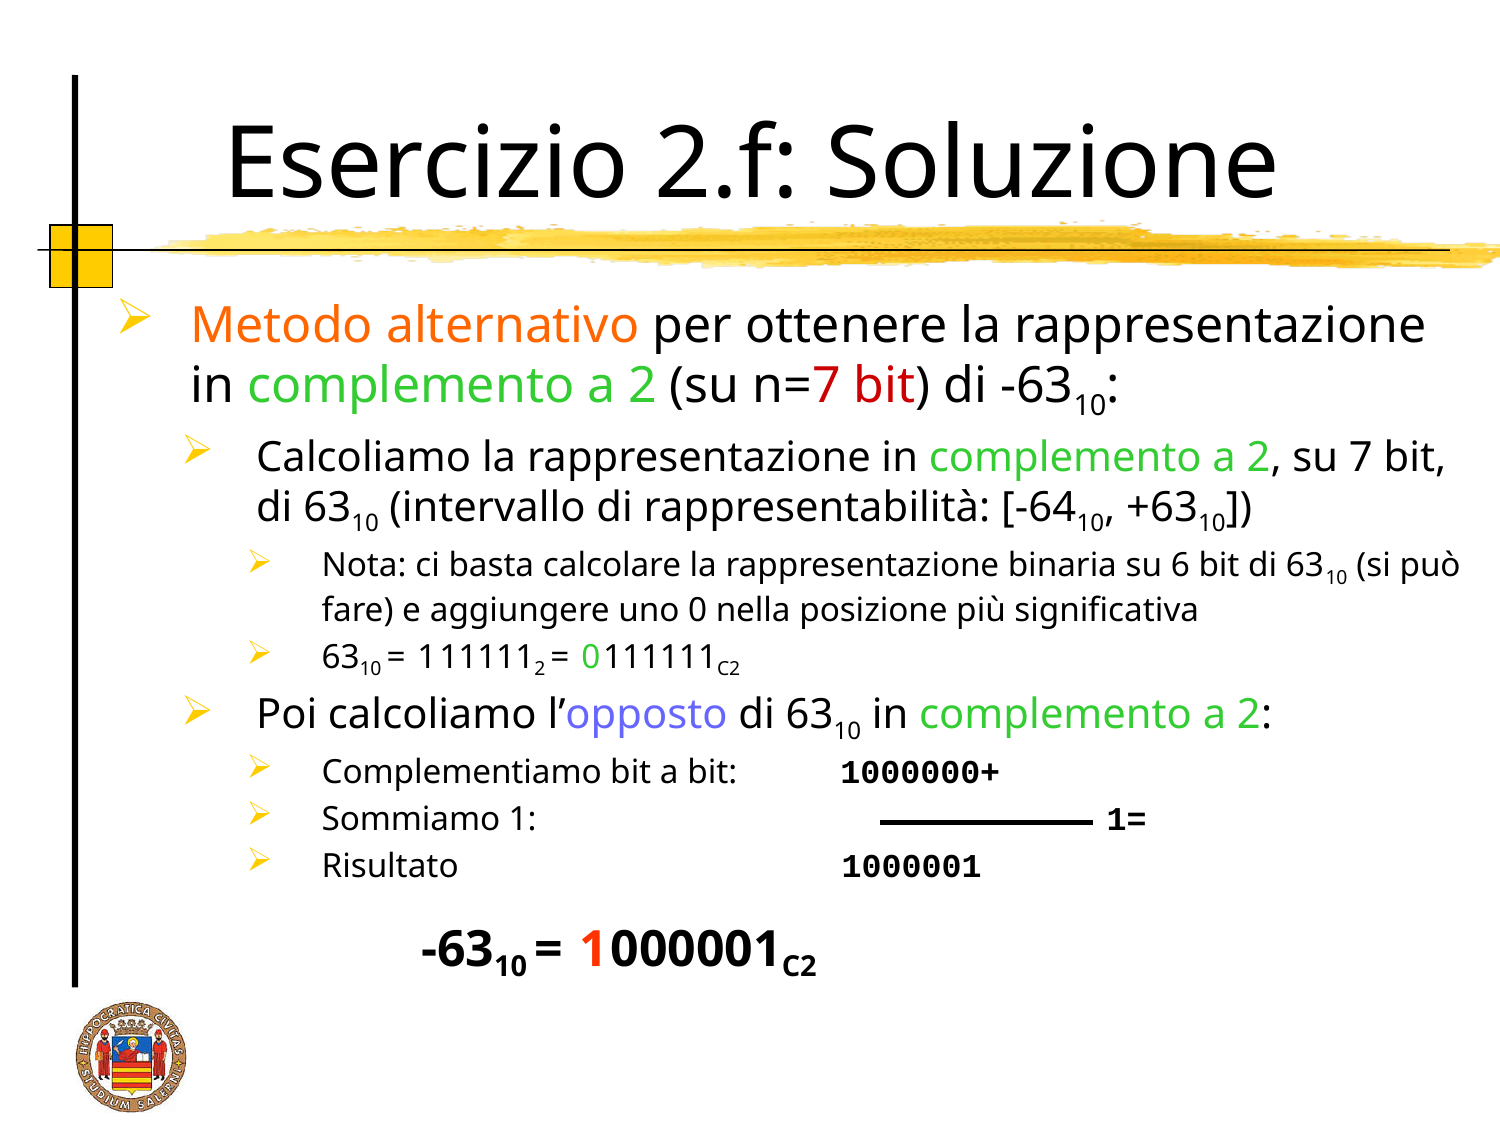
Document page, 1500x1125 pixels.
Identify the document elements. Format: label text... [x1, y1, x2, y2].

title Esercizio 2.f: Soluzione [66, 37, 1438, 225]
text_box Linguaggi, Codifica e Rappresentazione dell’Informazione [0, 1053, 1500, 1109]
picture [75, 999, 187, 1053]
text_box -6310 = 1000001C2 [419, 916, 1500, 983]
list Metodo alternativo per ottenere la rappresentazione in complemento a 2 (su n=7 bit) di -6310: Calcoliamo la rappresentazione in complemento a 2, su 7 bit, di 6310 (intervallo di rappresentabilità: [-6410, +6310]) Nota: ci basta calcolare la rappresentazione binaria su 6 bit di 6310 (si può fare) e aggiungere uno 0 nella posizione più significativa 6310 = 1111112 = 0111111C2 Poi calcoliamo l’opposto di 6310 in complemento a 2: Complementiamo bit a bit: 1000000+ Sommiamo 1: 1= Risultato 1000001 [100, 285, 1483, 717]
picture [75, 1109, 187, 1113]
picture [150, 215, 1500, 279]
